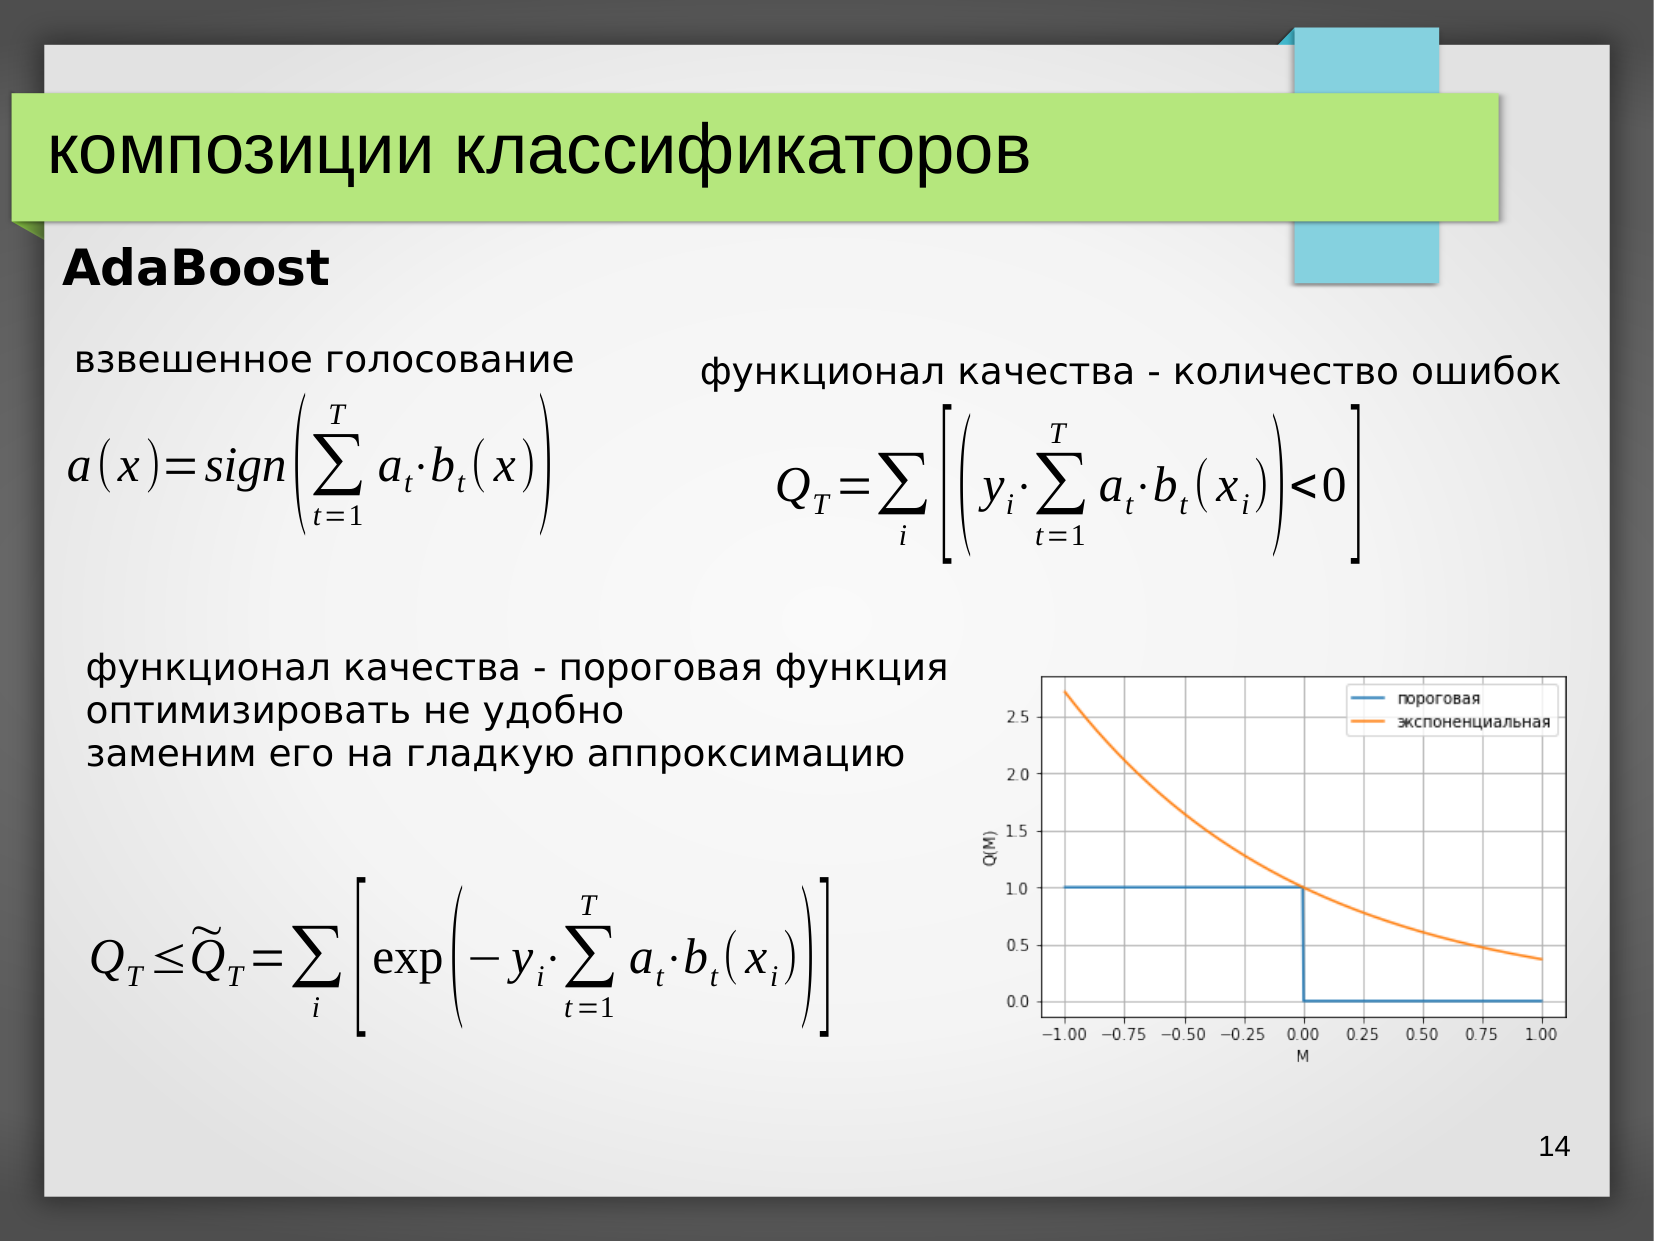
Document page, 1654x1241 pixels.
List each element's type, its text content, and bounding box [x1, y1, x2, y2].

text_box AdaBoost [47, 231, 438, 305]
text_box взвешенное голосование [59, 330, 686, 413]
chart [82, 874, 839, 1040]
chart [768, 414, 1371, 567]
chart [59, 413, 561, 539]
text_box функционал качества - пороговая функция оптимизировать не удобно заменим его на гладкую аппроксимацию [70, 637, 1004, 784]
title композиции классификаторов [47, 109, 1501, 189]
text_box функционал качества - количество ошибок [685, 342, 1583, 414]
picture [0, 0, 1654, 1241]
